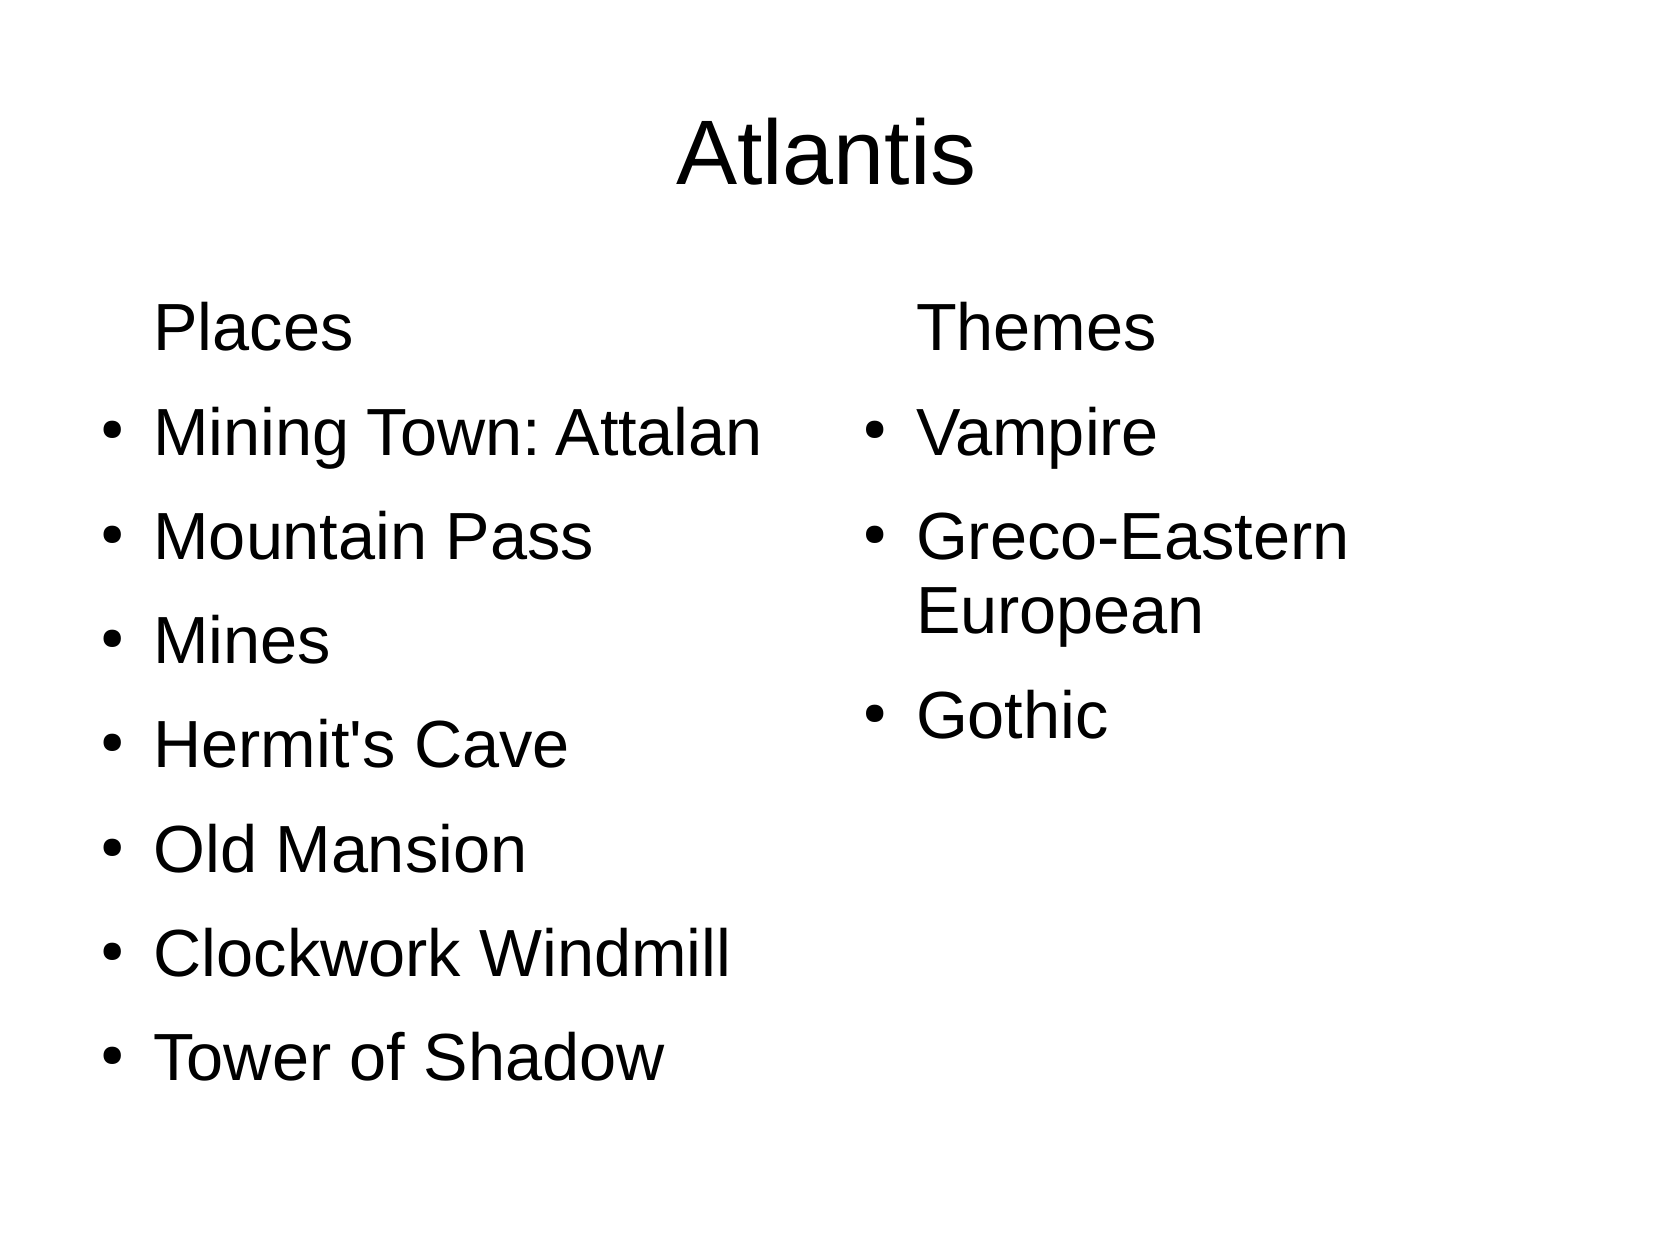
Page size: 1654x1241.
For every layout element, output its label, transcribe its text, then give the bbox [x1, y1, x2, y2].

list Themes Vampire Greco-Eastern European Gothic [845, 290, 1572, 1109]
list Places Mining Town: Attalan Mountain Pass Mines Hermit's Cave Old Mansion Clockwork Windmill Tower of Shadow [82, 290, 809, 1109]
title Atlantis [82, 56, 1571, 250]
